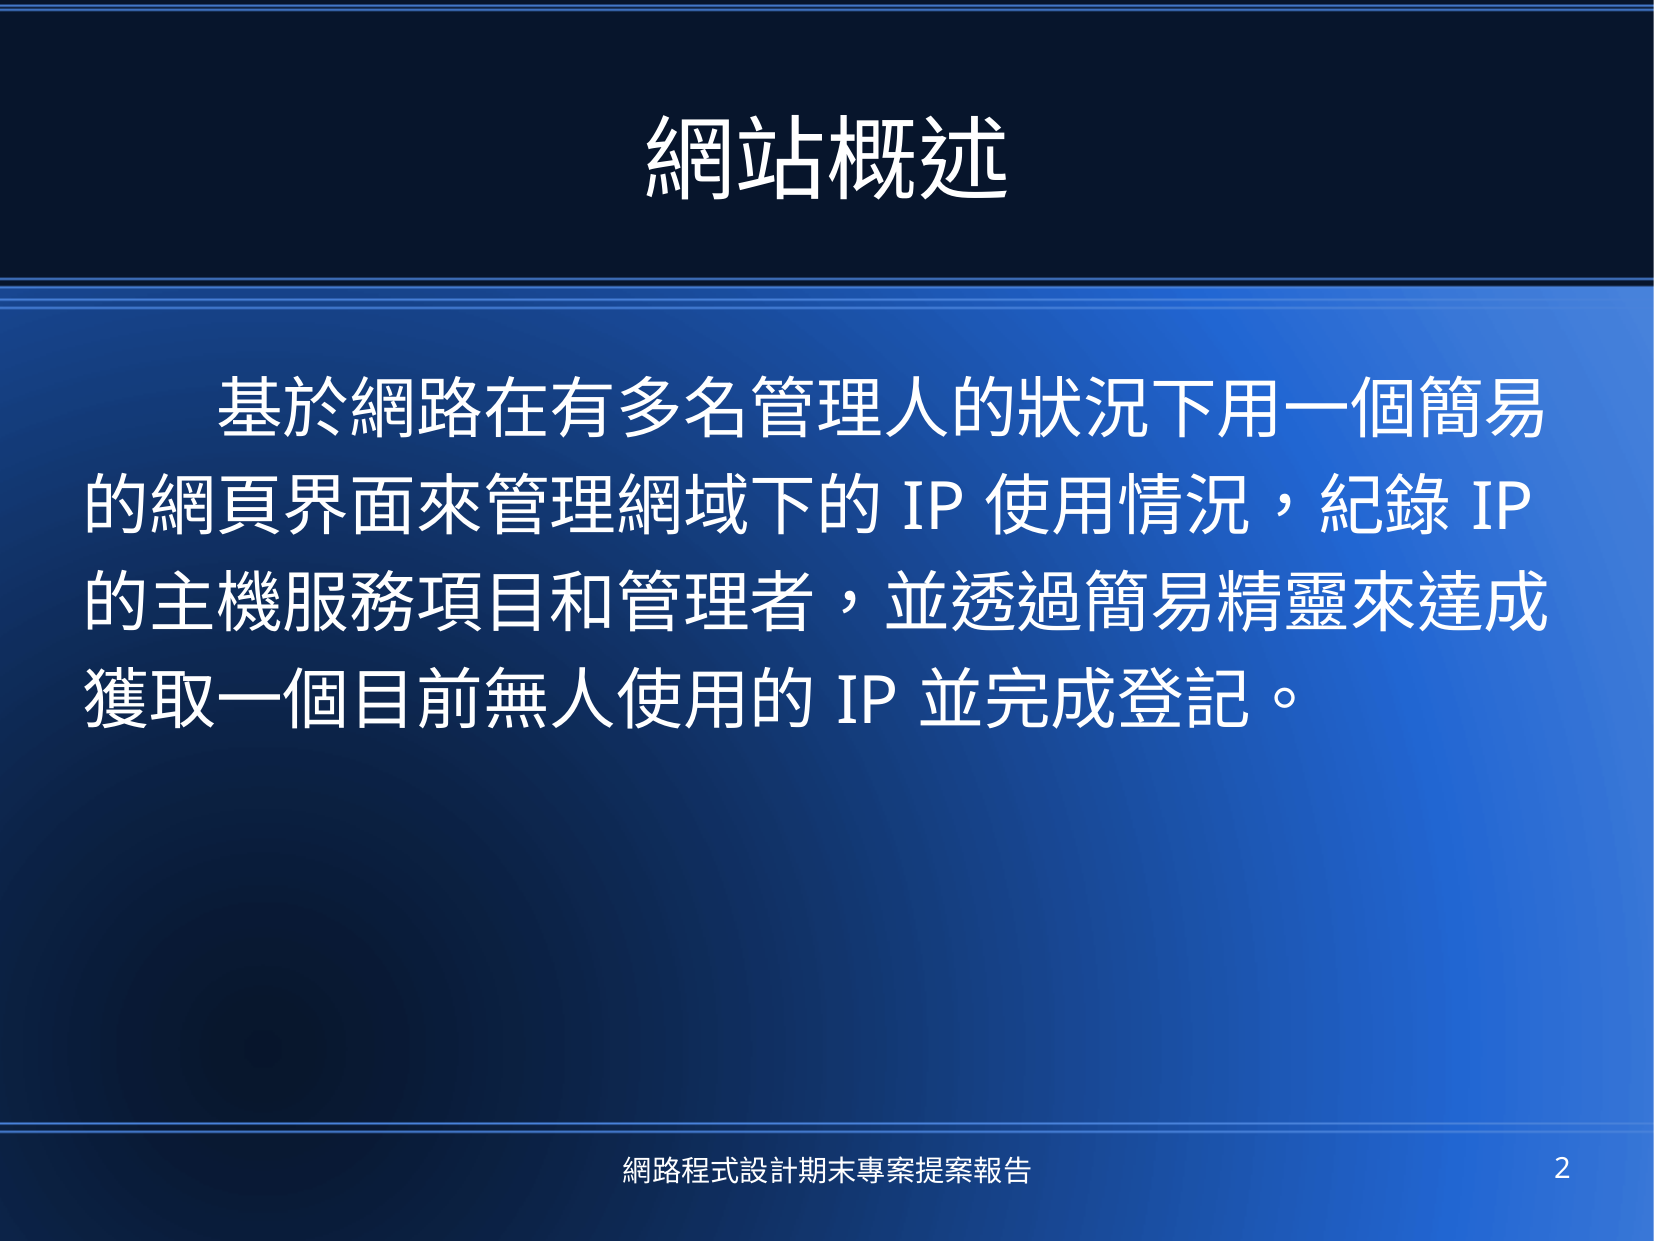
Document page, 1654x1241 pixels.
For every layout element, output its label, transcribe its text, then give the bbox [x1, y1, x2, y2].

list 基於網路在有多名管理人的狀況下用一個簡易的網頁界面來管理網域下的IP使用情況，紀錄IP的主機服務項目和管理者，並透過簡易精靈來達成獲取一個目前無人使用的IP並完成登記。 [82, 355, 1571, 1174]
picture [0, 0, 1654, 1241]
title 網站概述 [82, 49, 1571, 257]
